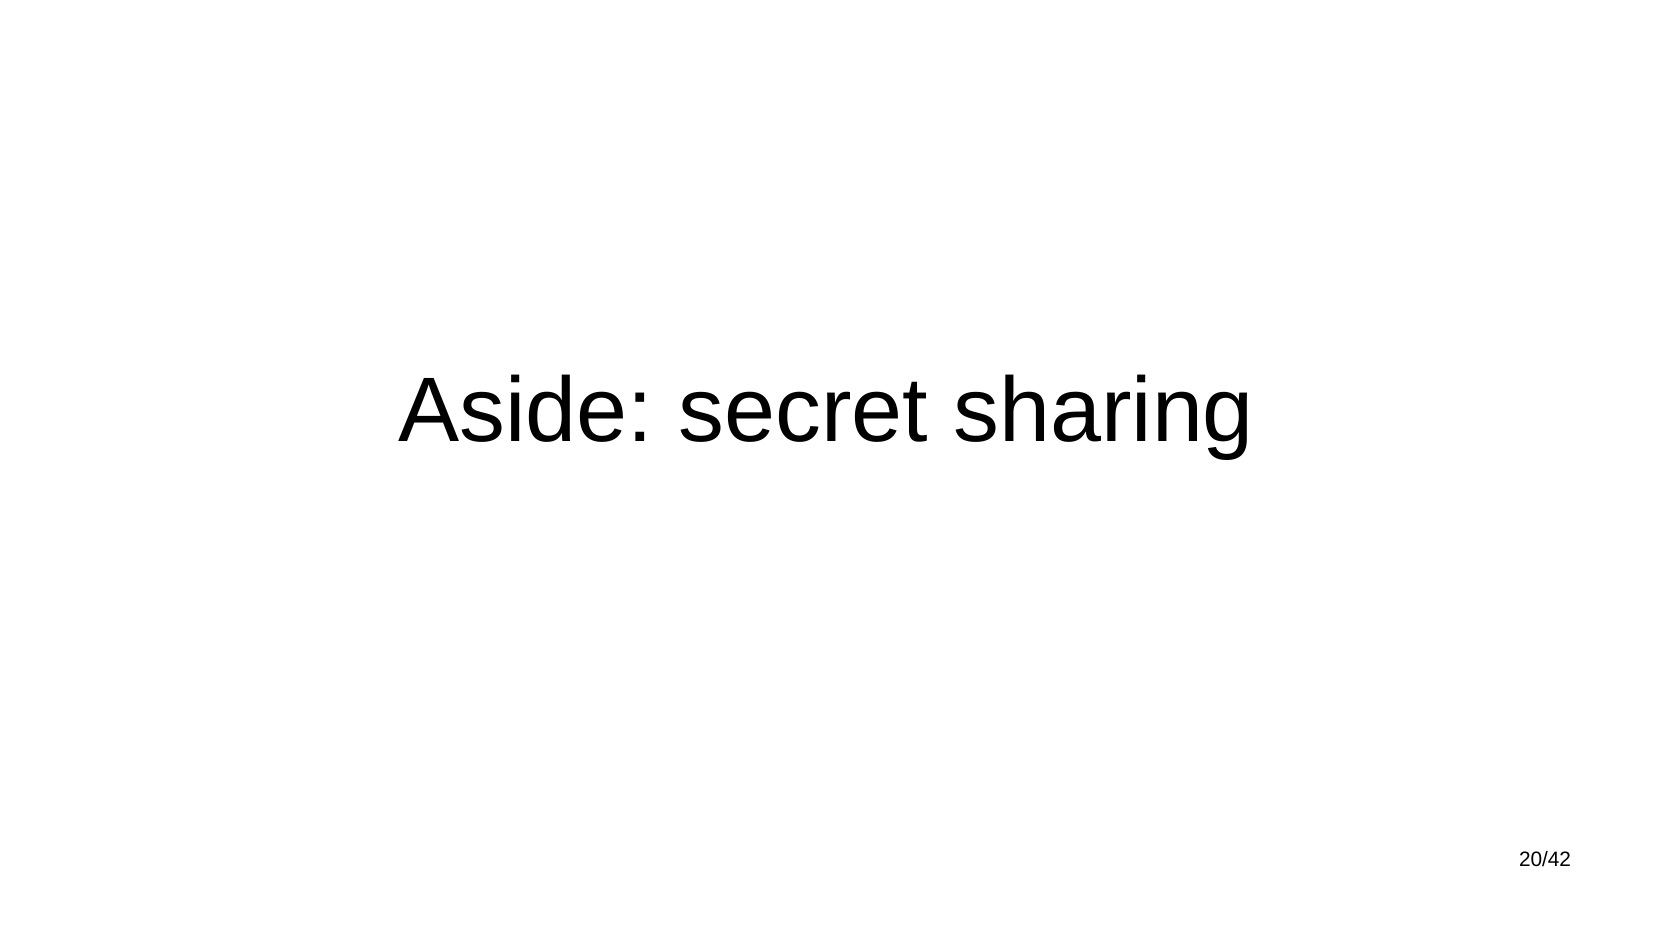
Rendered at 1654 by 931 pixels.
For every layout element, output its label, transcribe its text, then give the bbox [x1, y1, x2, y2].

title Aside: secret sharing [82, 332, 1571, 488]
